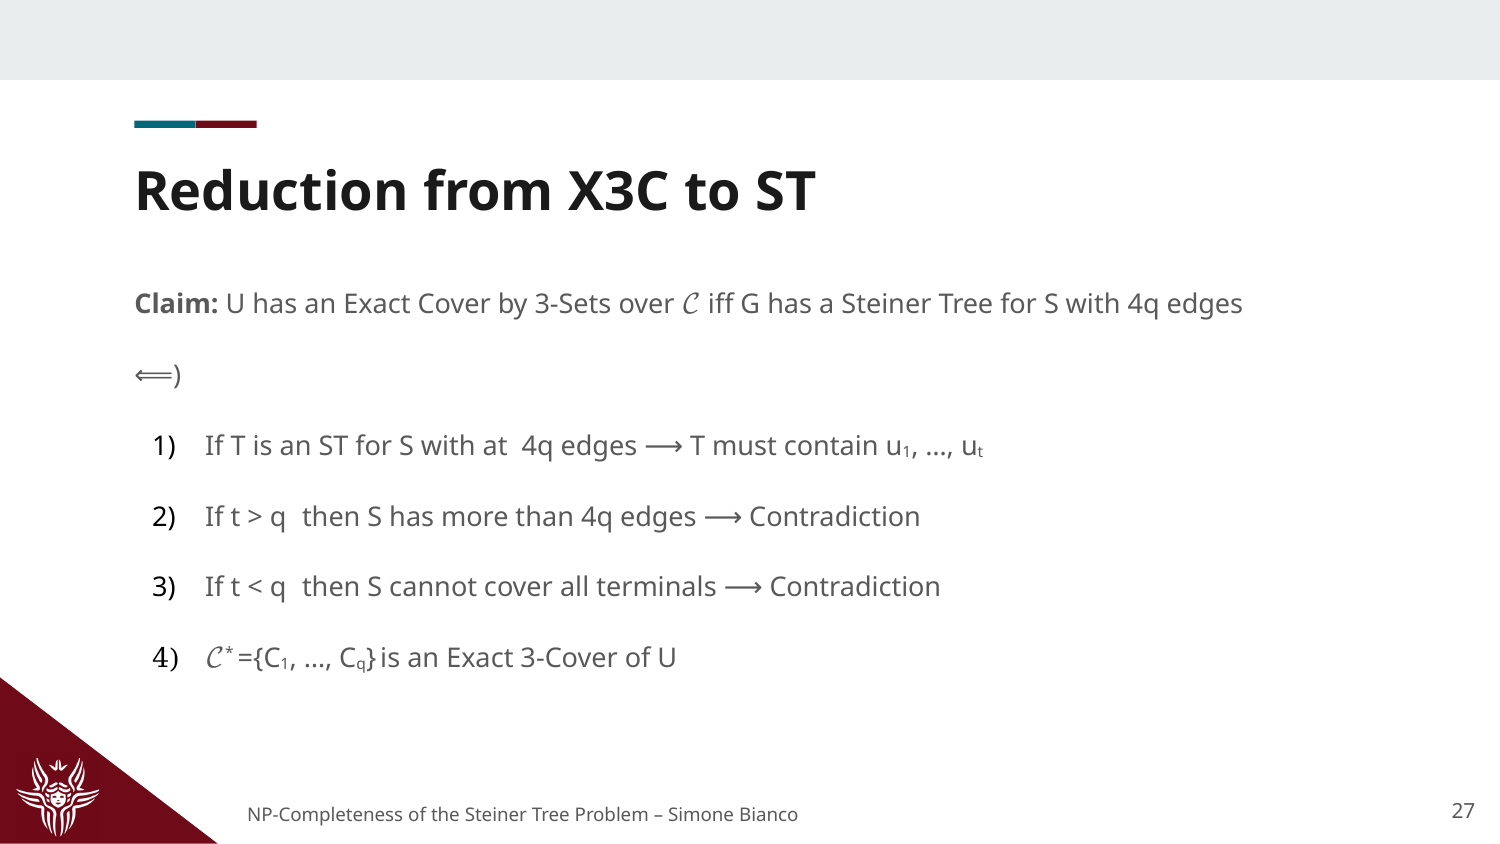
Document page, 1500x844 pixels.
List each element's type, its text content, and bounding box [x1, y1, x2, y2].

picture [16, 758, 100, 839]
list Claim: U has an Exact Cover by 3-Sets over 𝒞 iff G has a Steiner Tree for S with 4q edges ⟸) If T is an ST for S with at 4q edges ⟶ T must contain u1, …, ut If t > q then S has more than 4q edges ⟶ Contradiction If t < q then S cannot cover all terminals ⟶ Contradiction 𝒞* ={C1, …, Cq} is an Exact 3-Cover of U [119, 267, 1418, 638]
title Reduction from X3C to ST [119, 141, 1381, 230]
subtitle NP-Completeness of the Steiner Tree Problem – Simone Bianco [232, 783, 1193, 839]
slide_number <number> [1400, 779, 1491, 844]
